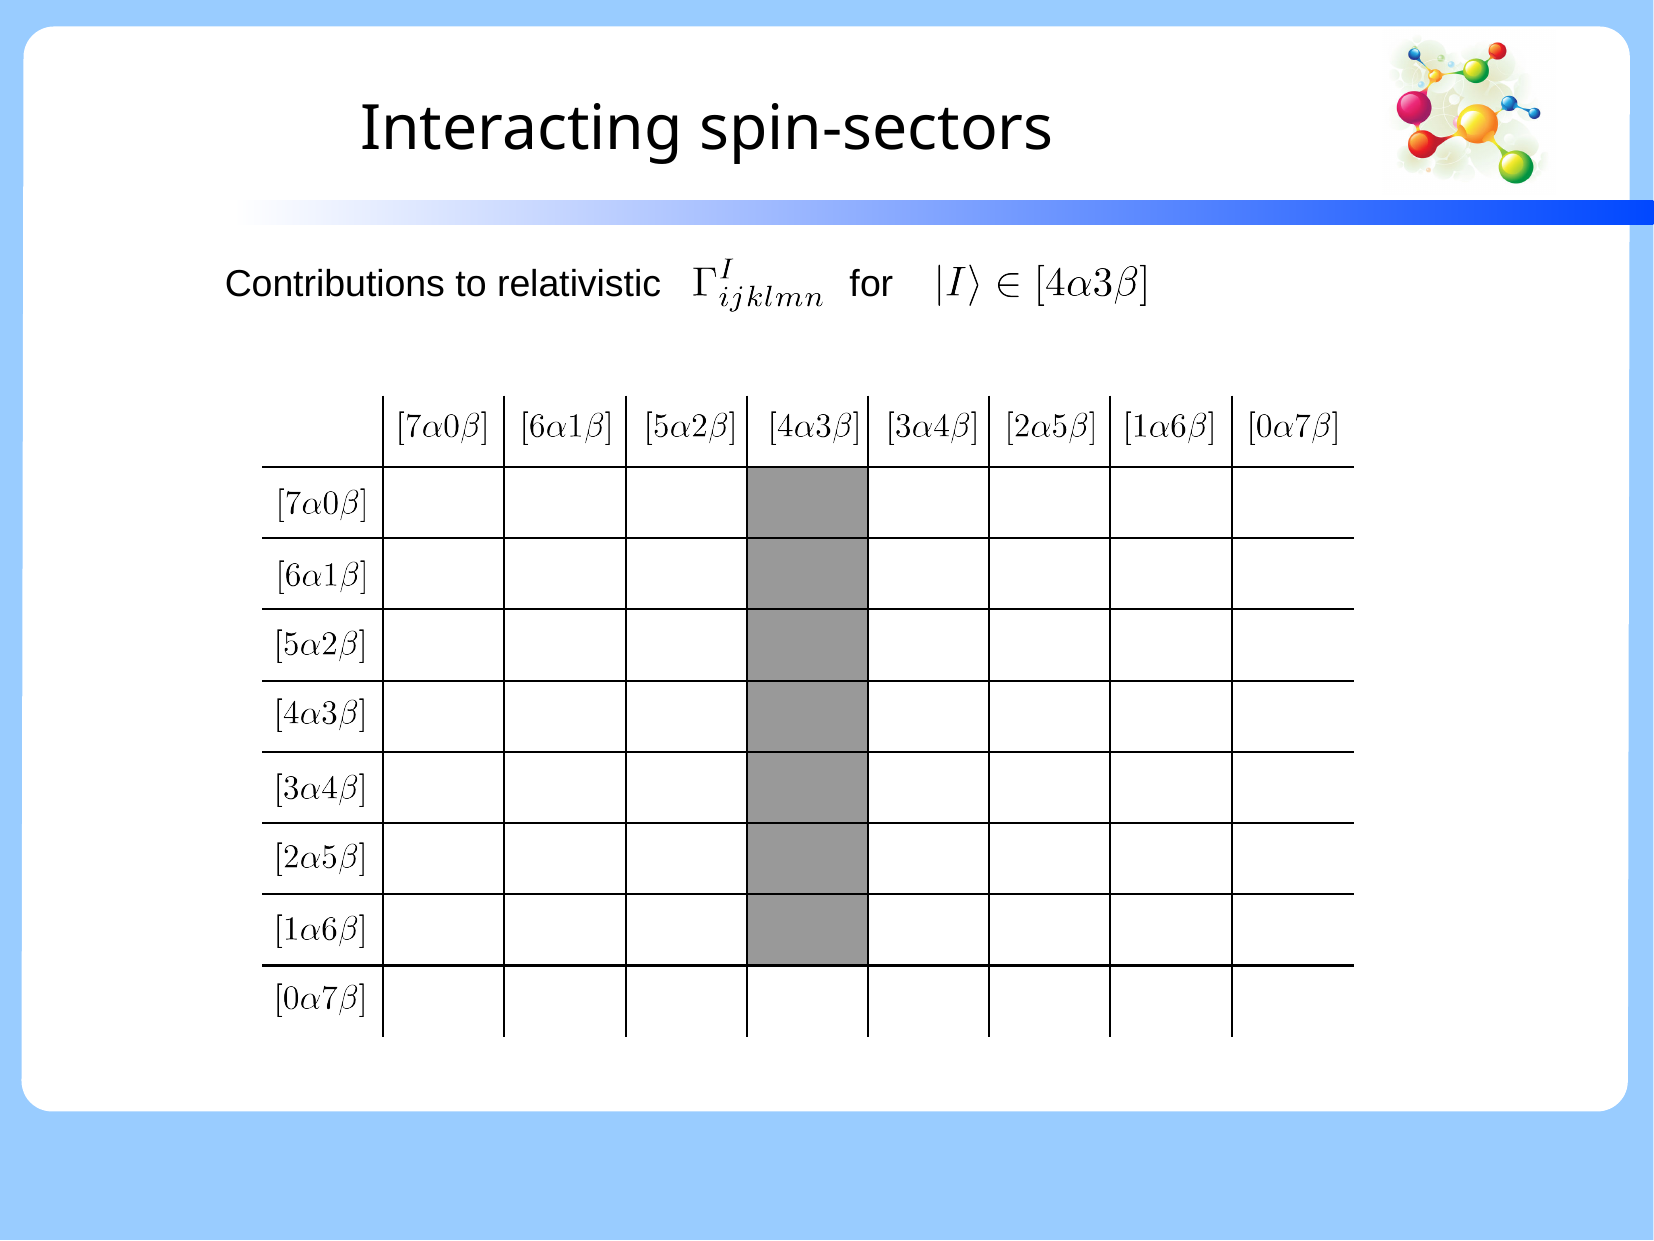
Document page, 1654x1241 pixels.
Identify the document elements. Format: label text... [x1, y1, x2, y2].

table_cell [869, 468, 988, 537]
table_cell [748, 610, 867, 680]
table_cell [990, 468, 1109, 537]
table_cell [869, 895, 988, 964]
table_cell [505, 895, 625, 964]
table_cell [1111, 610, 1231, 680]
table_cell [384, 753, 503, 822]
table_cell [262, 824, 382, 893]
table_cell [1233, 468, 1354, 537]
picture [771, 411, 858, 445]
table_cell [262, 610, 382, 680]
picture [1008, 411, 1094, 445]
text_box Contributions to relativistic for [210, 255, 1471, 312]
table_cell [505, 610, 625, 680]
picture [938, 264, 1146, 306]
table_cell [869, 967, 988, 1037]
table_cell [627, 753, 746, 822]
table_cell [627, 682, 746, 751]
table_cell [748, 682, 867, 751]
table_cell [869, 539, 988, 608]
table_cell [384, 824, 503, 893]
picture [889, 411, 976, 445]
table_cell [627, 824, 746, 893]
picture [1250, 411, 1337, 445]
table_cell [262, 539, 382, 608]
table_cell [627, 468, 746, 537]
table_cell [505, 682, 625, 751]
table_cell [990, 539, 1109, 608]
table_header [1233, 396, 1354, 466]
table_header [384, 396, 503, 466]
title Interacting spin-sectors [82, 49, 1332, 201]
table_cell [384, 610, 503, 680]
table_cell [990, 610, 1109, 680]
table_header [627, 396, 746, 466]
table_cell [748, 824, 867, 893]
picture [277, 914, 364, 948]
table_cell [869, 824, 988, 893]
table_cell [990, 753, 1109, 822]
table_header [1111, 396, 1231, 466]
table_cell [1111, 682, 1231, 751]
table_cell [748, 468, 867, 537]
table_cell [384, 468, 503, 537]
table_cell [627, 967, 746, 1037]
table_cell [384, 682, 503, 751]
table_cell [1233, 895, 1354, 964]
table_cell [873, 201, 877, 224]
table_cell [956, 201, 961, 224]
picture [279, 560, 365, 594]
table_cell [627, 610, 746, 680]
picture [399, 411, 486, 445]
table_cell [1111, 468, 1231, 537]
table_cell [748, 539, 867, 608]
table_cell [1233, 610, 1354, 680]
picture [523, 411, 610, 445]
table_cell [1111, 967, 1231, 1037]
table_cell [1233, 539, 1354, 608]
list [82, 277, 1571, 1069]
table_cell [748, 895, 867, 964]
table_cell [505, 824, 625, 893]
table_cell [1233, 753, 1354, 822]
table_cell [262, 895, 382, 964]
table_header [262, 396, 382, 466]
table_header [748, 396, 867, 466]
table_cell [1111, 539, 1231, 608]
table_cell [990, 895, 1109, 964]
table_cell [262, 682, 382, 751]
table_cell [262, 967, 382, 1037]
table_cell [505, 468, 625, 537]
table_cell [262, 468, 382, 537]
picture [277, 698, 364, 732]
table_cell [505, 753, 625, 822]
table_cell [869, 753, 988, 822]
picture [647, 411, 734, 445]
picture [277, 842, 364, 876]
table_cell [990, 682, 1109, 751]
table_cell [748, 753, 867, 822]
table_cell [384, 967, 503, 1037]
picture [1126, 411, 1213, 445]
table_cell [1111, 895, 1231, 964]
table_cell [869, 610, 988, 680]
picture [279, 488, 365, 522]
table_cell [1233, 682, 1354, 751]
table_cell [505, 539, 625, 608]
table_cell [990, 967, 1109, 1037]
table_header [869, 396, 988, 466]
table_cell [1233, 967, 1354, 1037]
table_cell [1111, 824, 1231, 893]
table_header [990, 396, 1109, 466]
table_cell [505, 967, 625, 1037]
table_cell [627, 895, 746, 964]
picture [1382, 29, 1556, 195]
picture [277, 773, 364, 807]
table_cell [869, 682, 988, 751]
table_cell [384, 895, 503, 964]
table_header [505, 396, 625, 466]
table_cell [384, 539, 503, 608]
table_cell [1111, 753, 1231, 822]
table_cell [1233, 824, 1354, 893]
table_cell [627, 539, 746, 608]
picture [693, 258, 823, 312]
picture [277, 983, 364, 1017]
table_cell [748, 967, 867, 1037]
picture [277, 629, 364, 663]
table_cell [990, 824, 1109, 893]
table_cell [262, 753, 382, 822]
